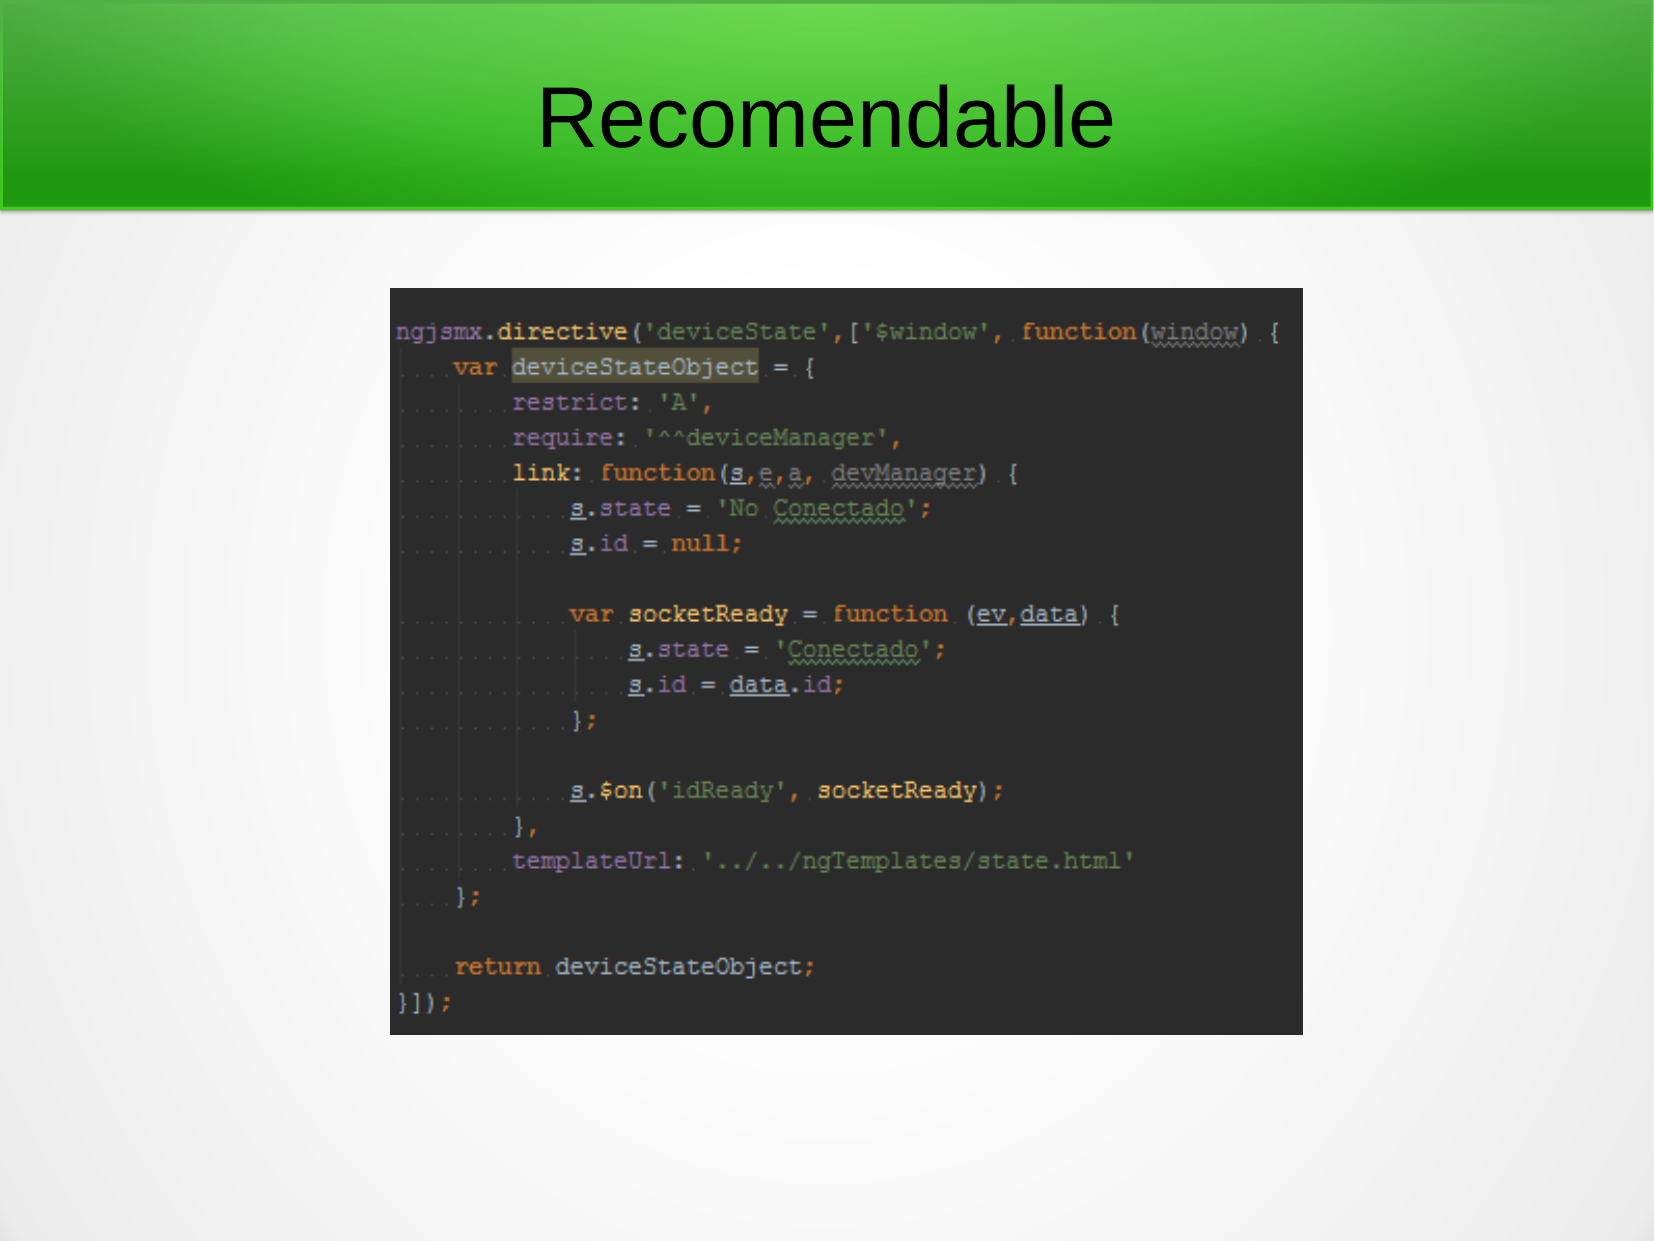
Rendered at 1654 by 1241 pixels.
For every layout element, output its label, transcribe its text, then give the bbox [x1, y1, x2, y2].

title Recomendable [82, 47, 1571, 189]
picture [390, 288, 1303, 1036]
